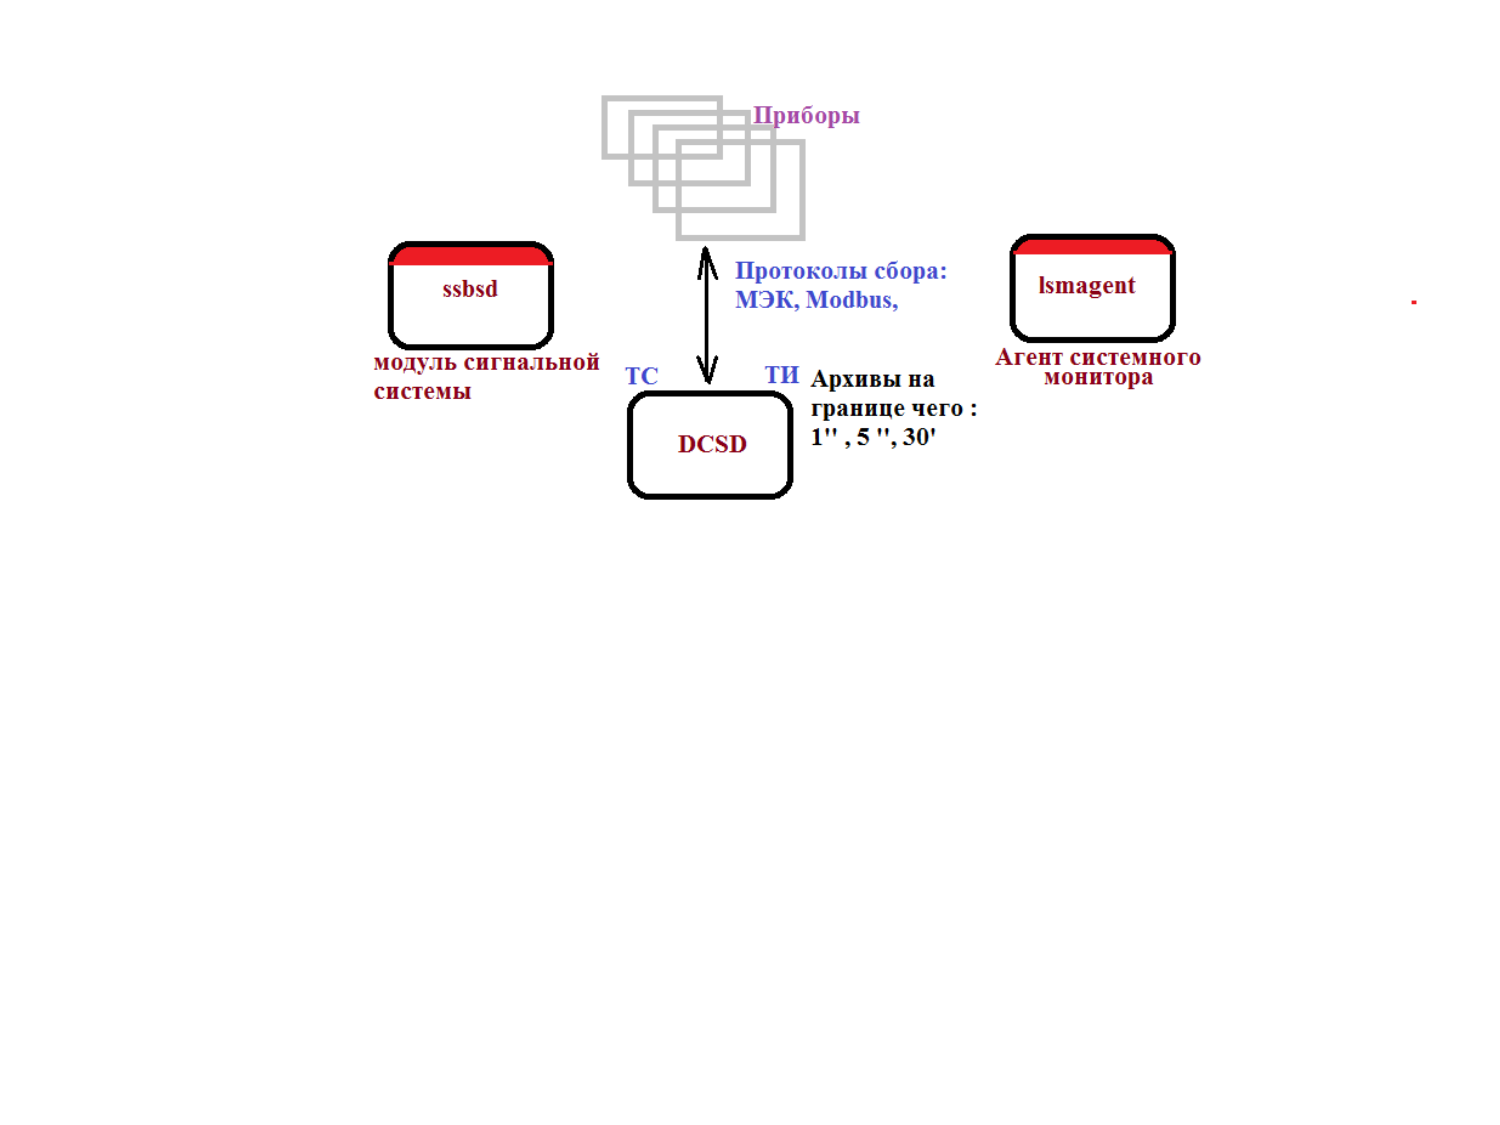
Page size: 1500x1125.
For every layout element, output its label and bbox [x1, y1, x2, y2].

picture [100, 42, 1436, 1005]
